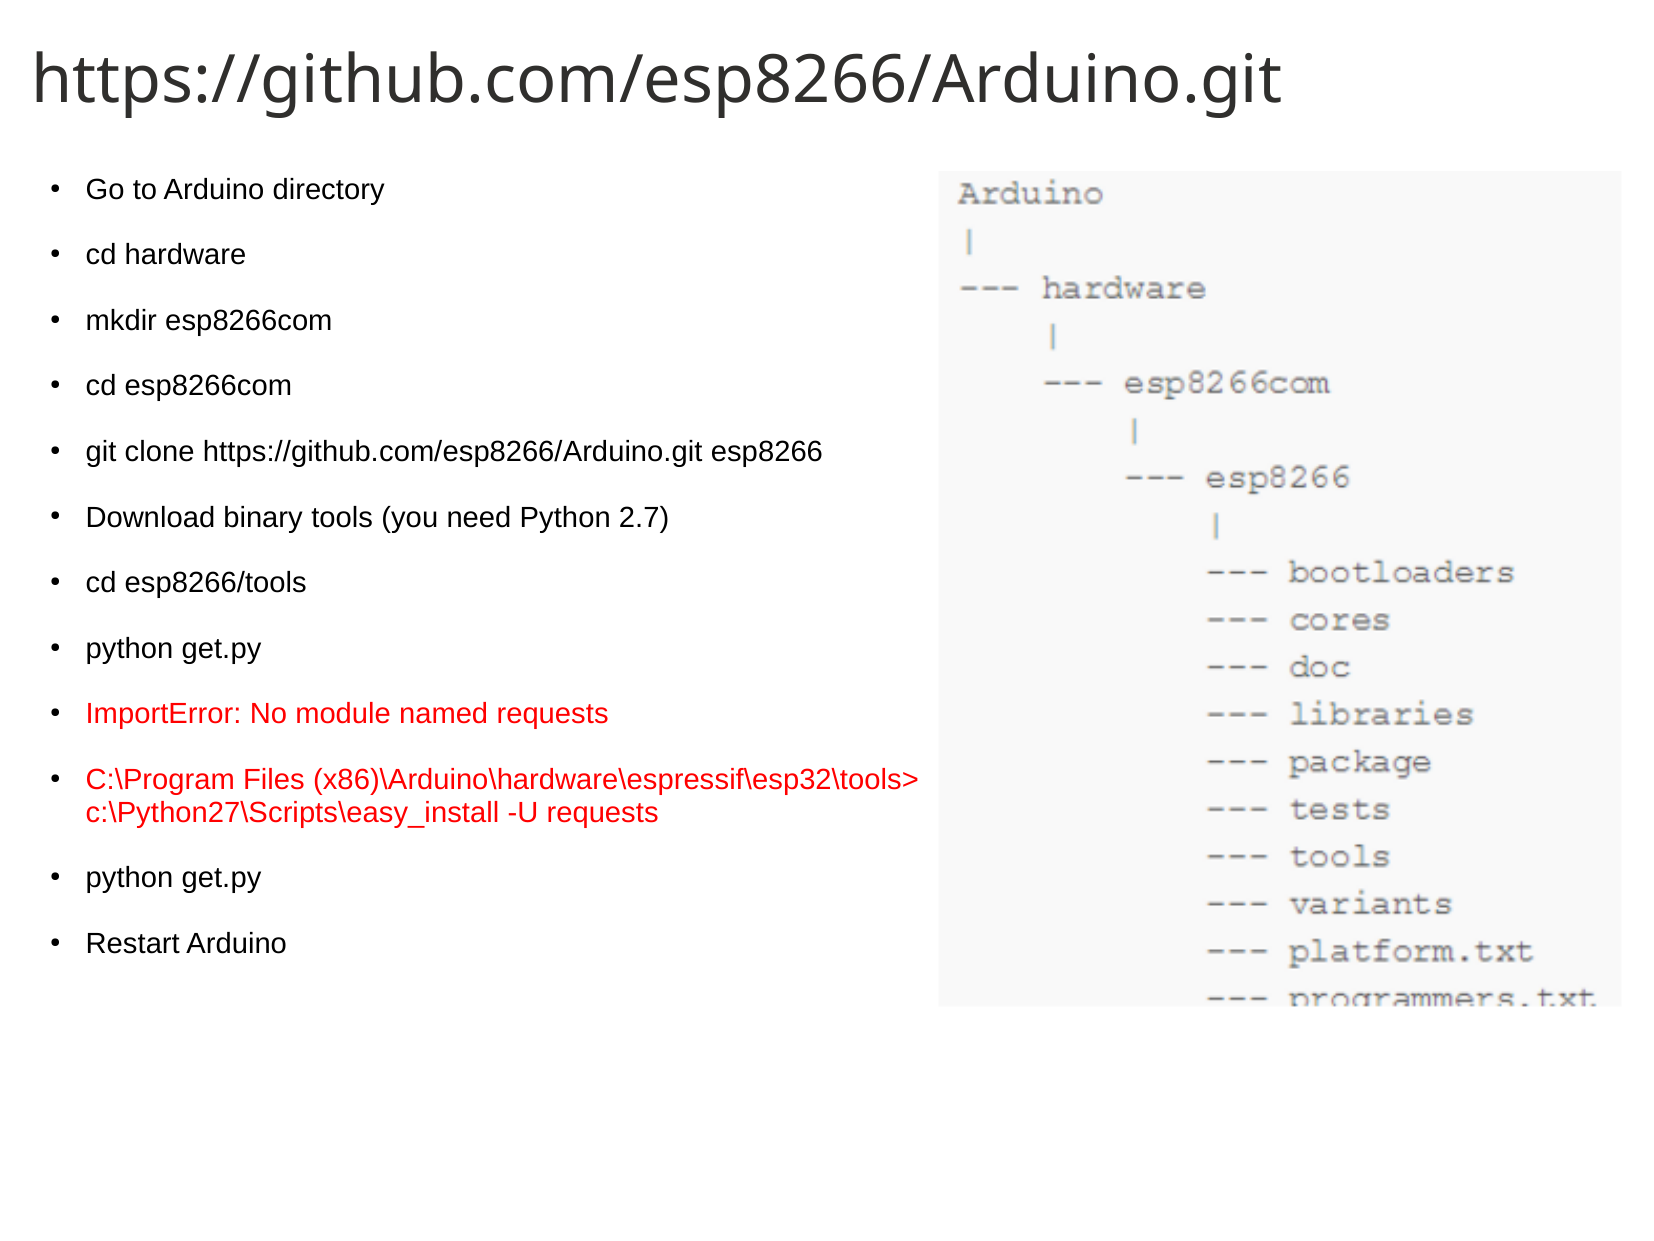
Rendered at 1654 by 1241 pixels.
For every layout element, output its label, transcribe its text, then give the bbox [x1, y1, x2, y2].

text_box Go to Arduino directory cd hardware mkdir esp8266com cd esp8266com git clone https://github.com/esp8266/Arduino.git esp8266 Download binary tools (you need Python 2.7) cd esp8266/tools python get.py ImportError: No module named requests C:\Program Files (x86)\Arduino\hardware\espressif\esp32\tools> c:\Python27\Scripts\easy_install -U requests python get.py Restart Arduino [35, 165, 1615, 967]
text_box https://github.com/esp8266/Arduino.git [16, 23, 1619, 179]
picture [933, 171, 1626, 1034]
